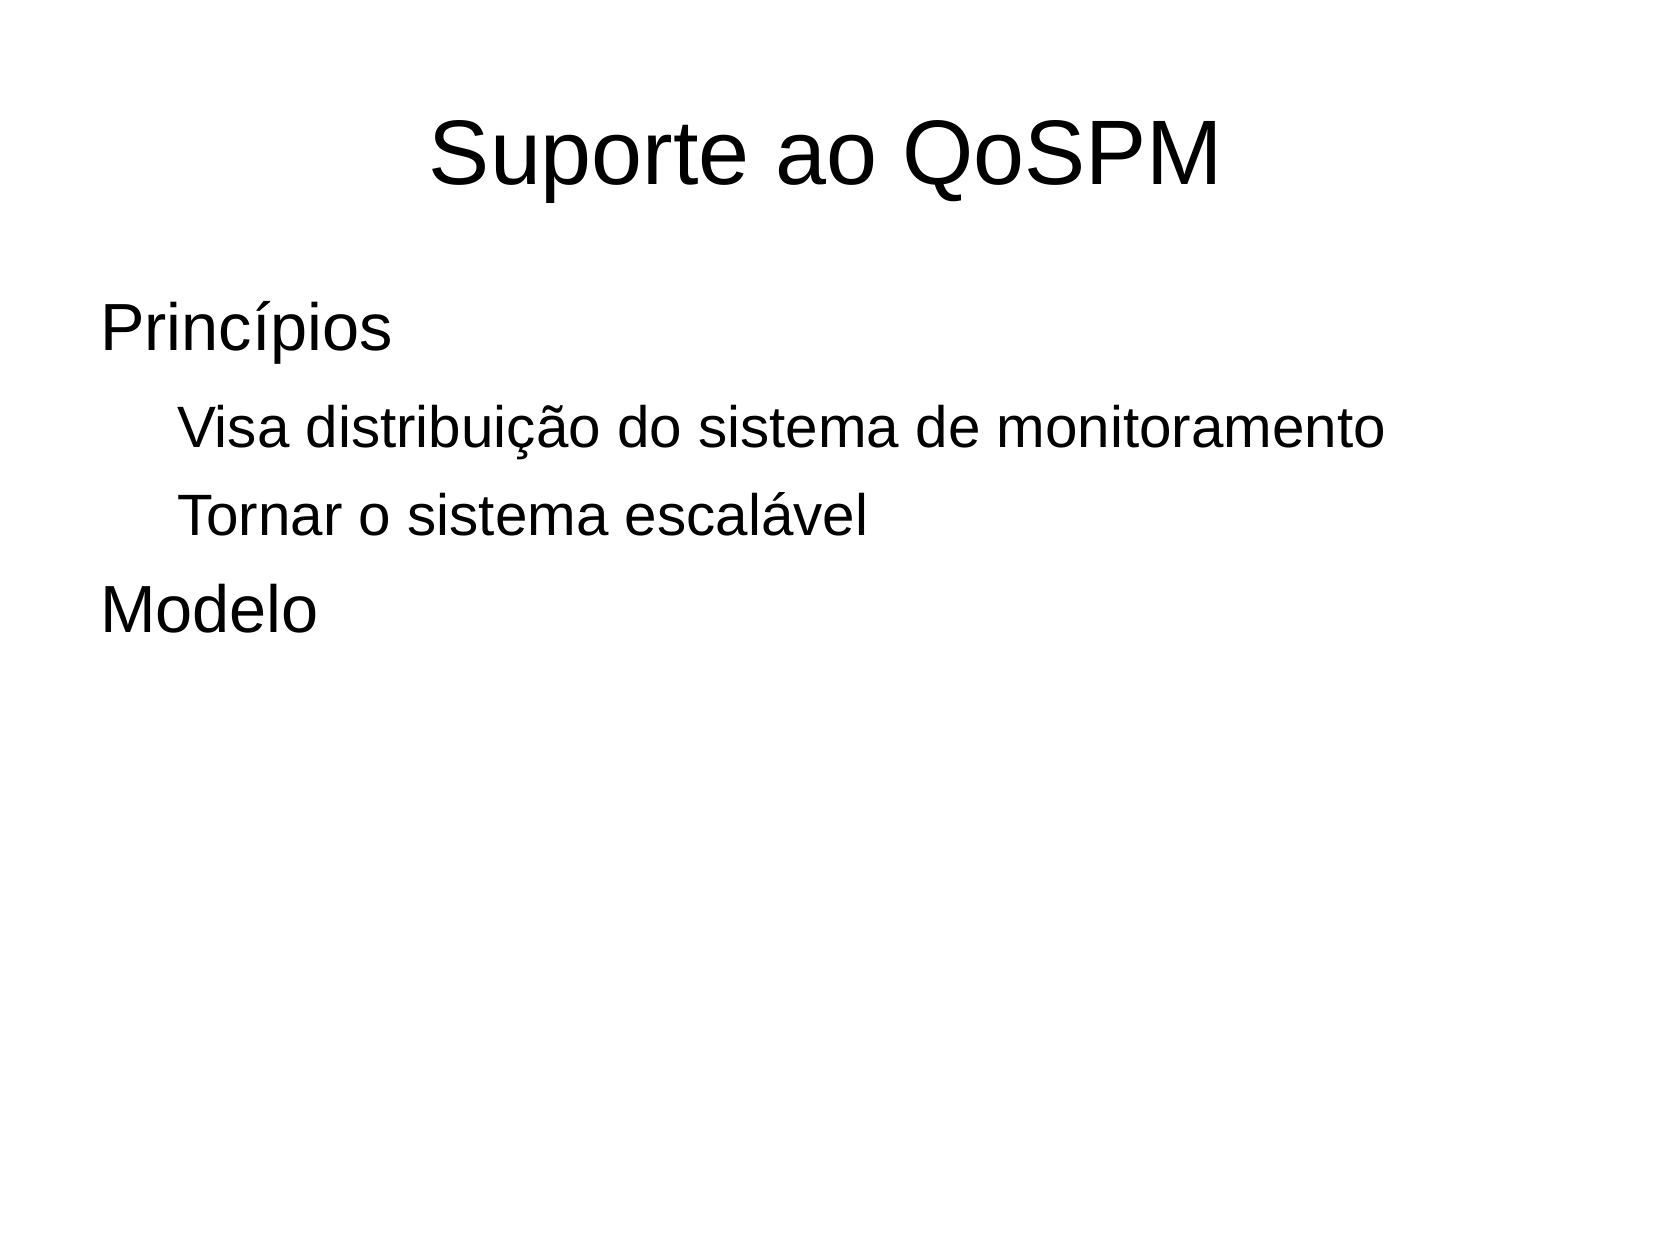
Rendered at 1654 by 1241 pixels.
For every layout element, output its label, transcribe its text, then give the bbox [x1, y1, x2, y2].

title Suporte ao QoSPM [82, 56, 1571, 250]
list Princípios Visa distribuição do sistema de monitoramento Tornar o sistema escalável Modelo [82, 290, 1571, 1094]
